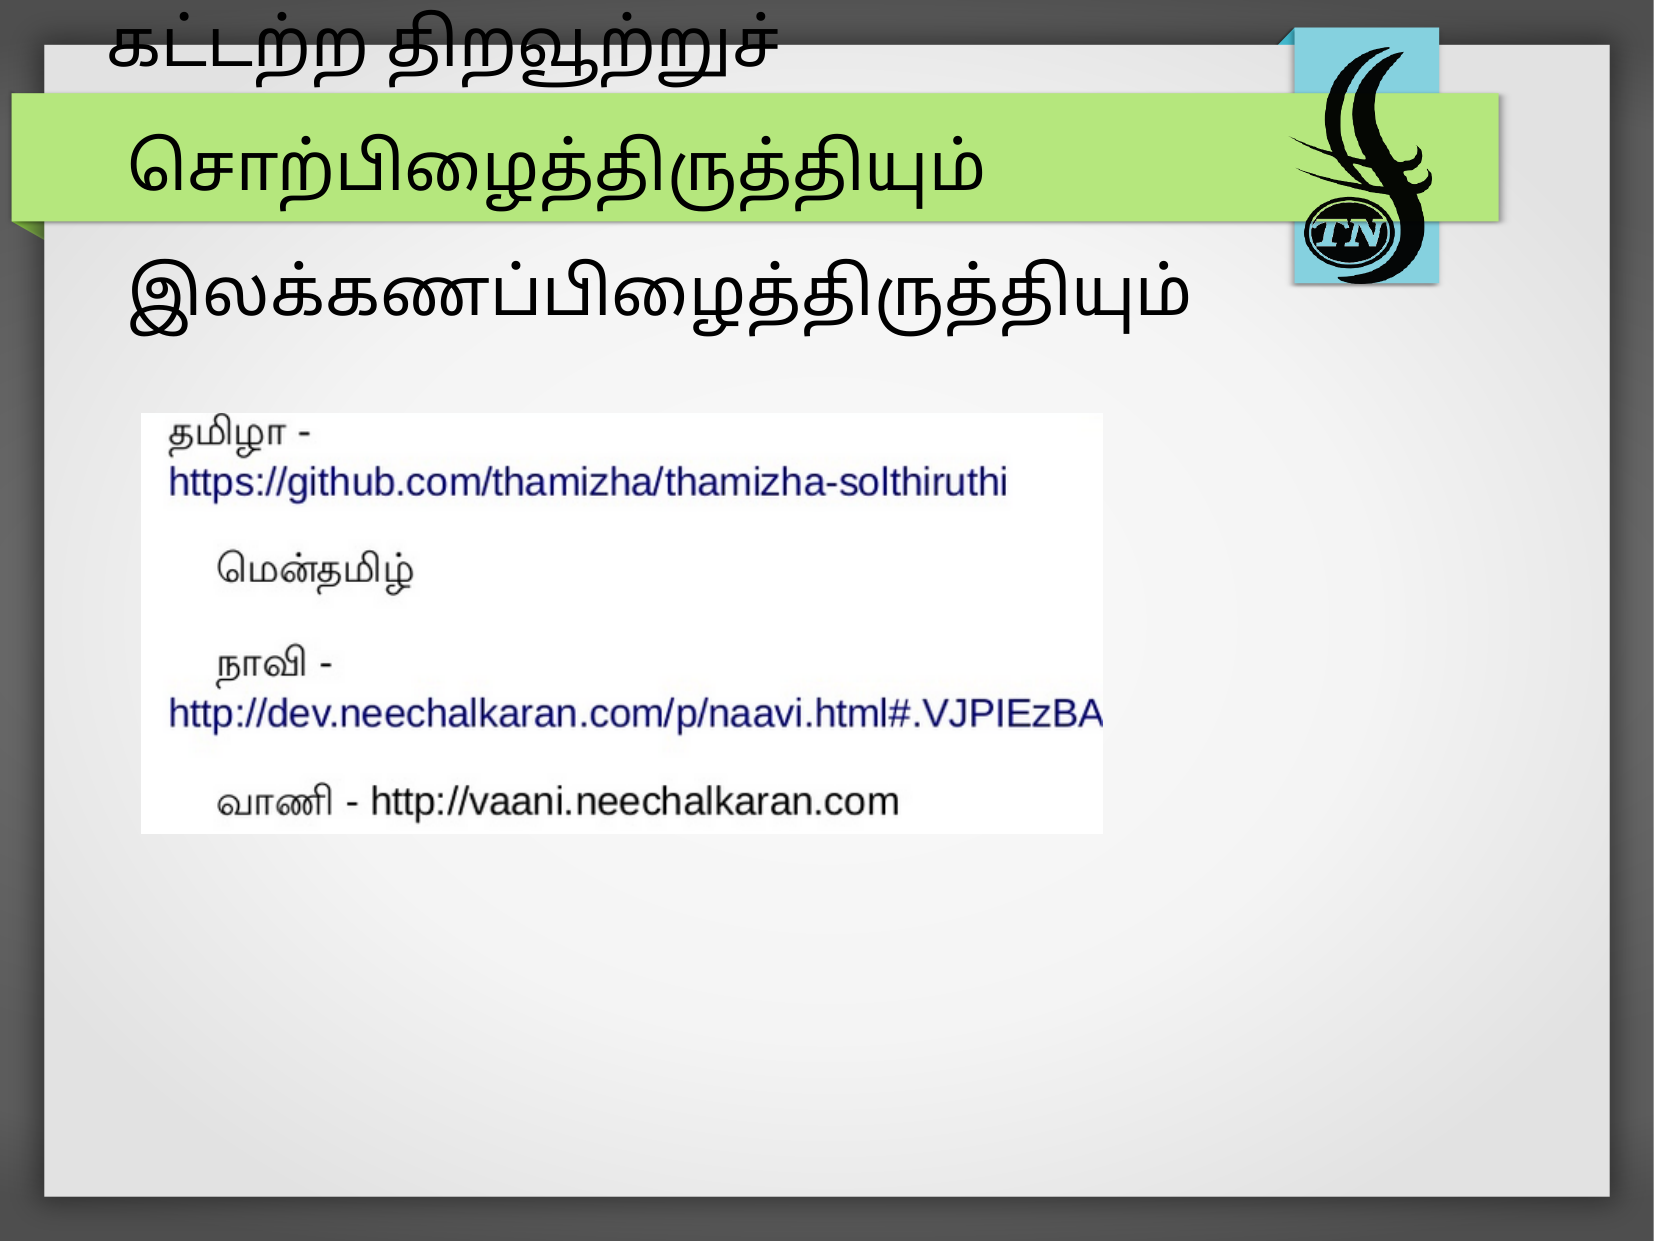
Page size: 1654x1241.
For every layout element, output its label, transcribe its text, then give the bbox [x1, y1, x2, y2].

title கட்டற்ற திறவூற்றுச் சொற்பிழைத்திருத்தியும் இலக்கணப்பிழைத்திருத்தியும் [82, 89, 1264, 218]
picture [0, 0, 1654, 1241]
